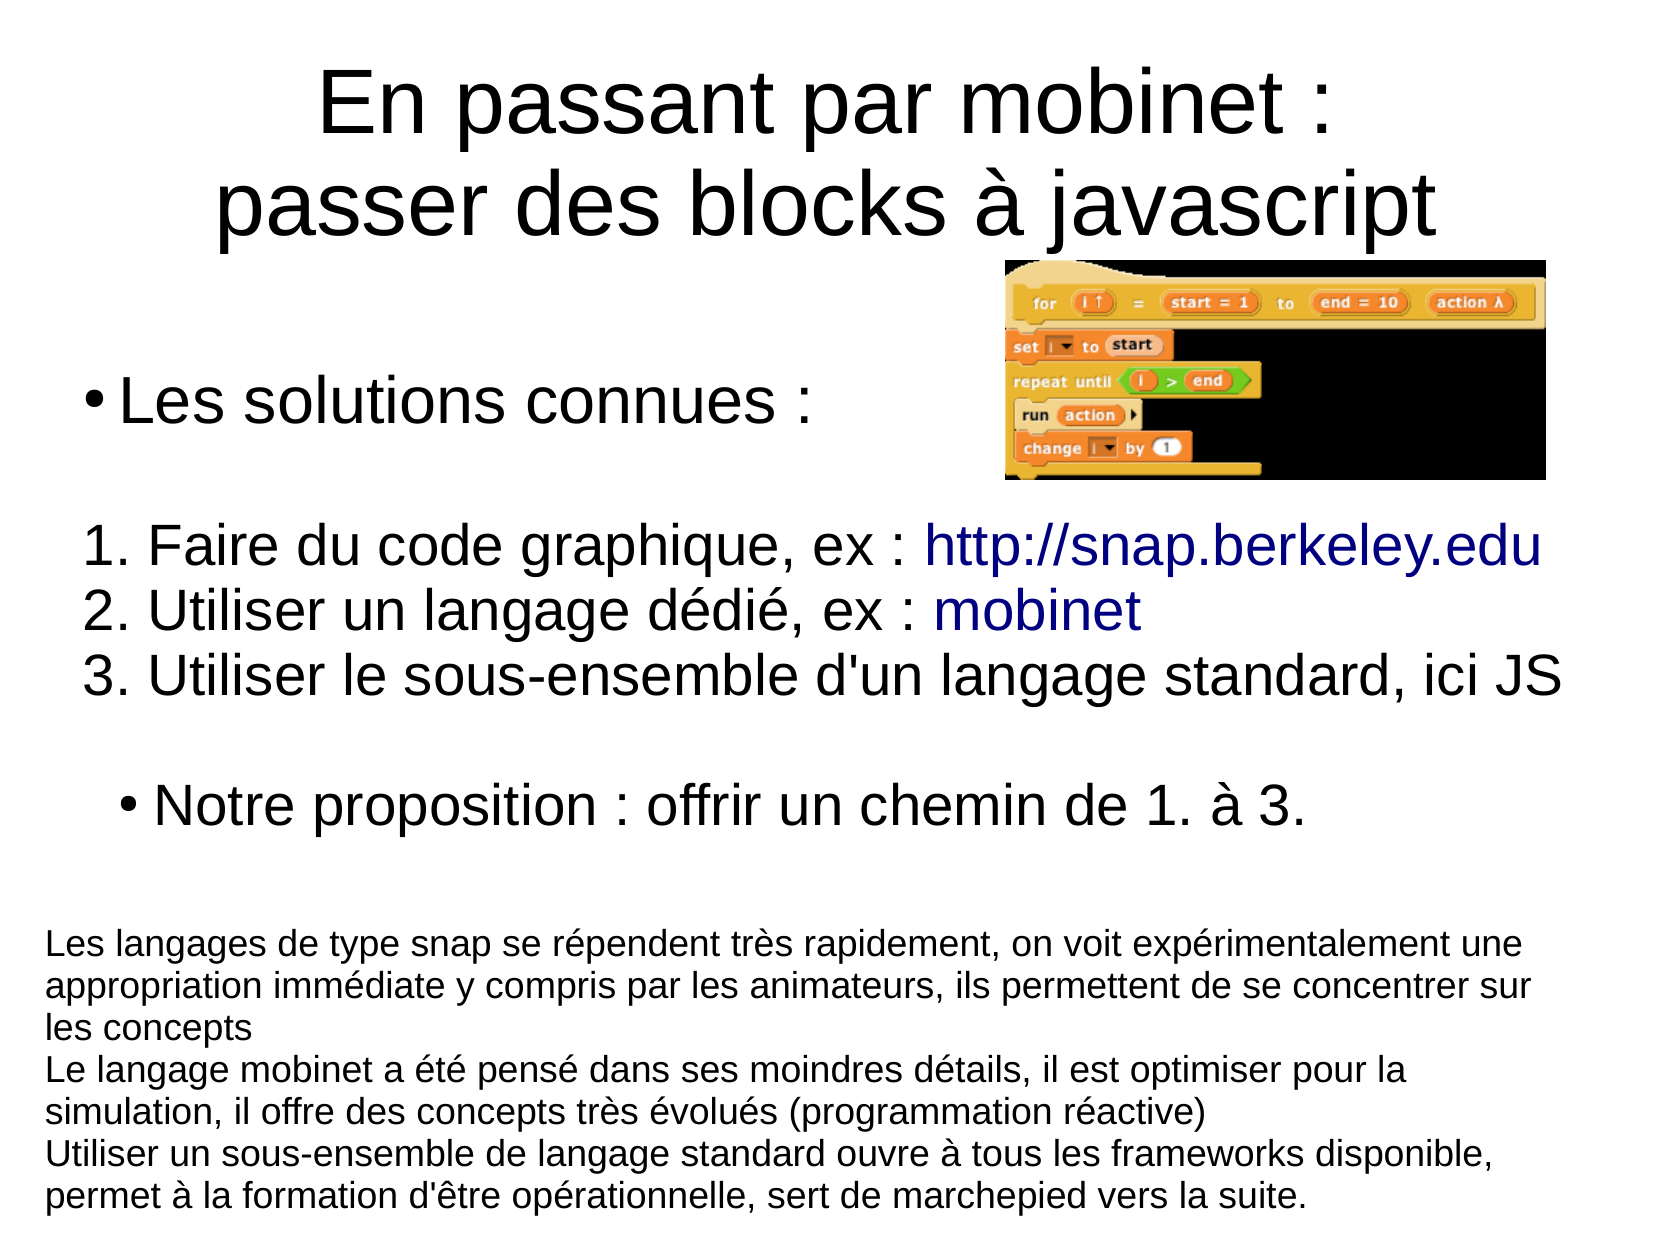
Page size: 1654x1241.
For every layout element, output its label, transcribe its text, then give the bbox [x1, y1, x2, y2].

text_box Les langages de type snap se répendent très rapidement, on voit expérimentalement une appropriation immédiate y compris par les animateurs, ils permettent de se concentrer sur les concepts Le langage mobinet a été pensé dans ses moindres détails, il est optimiser pour la simulation, il offre des concepts très évolués (programmation réactive) Utiliser un sous-ensemble de langage standard ouvre à tous les frameworks disponible, permet à la formation d'être opérationnelle, sert de marchepied vers la suite. [30, 915, 1606, 1224]
picture [1005, 260, 1546, 481]
title En passant par mobinet : passer des blocks à javascript [82, 49, 1571, 240]
subtitle Les solutions connues : Faire du code graphique, ex : http://snap.berkeley.edu Utiliser un langage dédié, ex : mobinet Utiliser le sous-ensemble d'un langage standard, ici JS Notre proposition : offrir un chemin de 1. à 3. [82, 240, 1571, 915]
